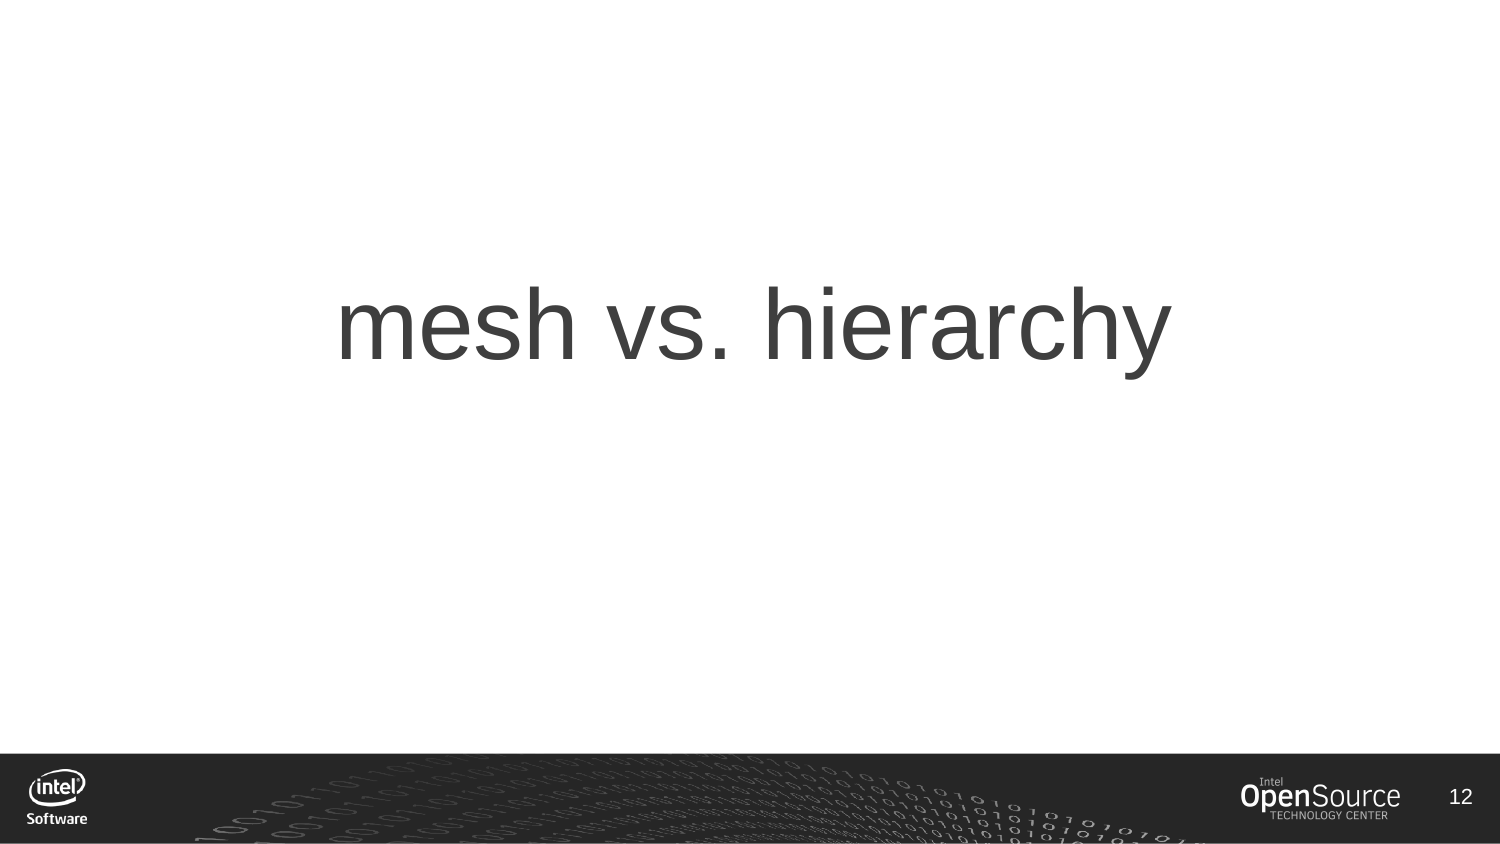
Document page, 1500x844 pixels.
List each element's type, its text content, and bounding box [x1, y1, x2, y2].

picture [1220, 757, 1418, 839]
title mesh vs. hierarchy [79, 259, 1430, 413]
picture [27, 753, 87, 844]
